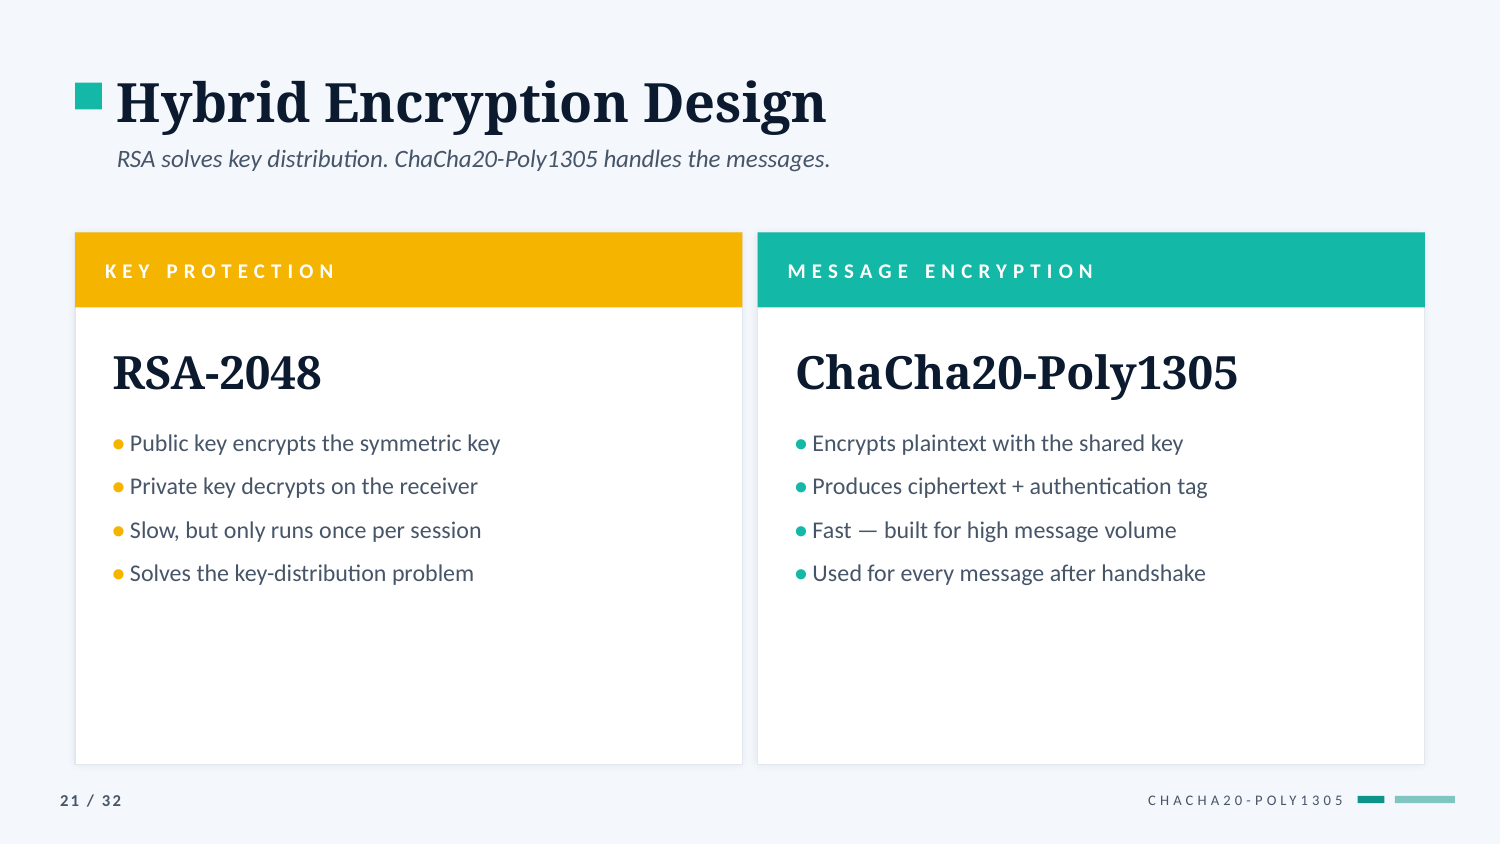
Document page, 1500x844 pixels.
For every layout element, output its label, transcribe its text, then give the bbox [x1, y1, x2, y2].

text_box 21 / 32 [59, 780, 210, 819]
text_box [1357, 795, 1385, 804]
text_box [1394, 795, 1455, 804]
text_box RSA solves key distribution. ChaCha20-Poly1305 handles the messages. [116, 142, 1422, 188]
text_box • Public key encrypts the symmetric key • Private key decrypts on the receiver • Slow, but only runs once per session • Solves the key-distribution problem [112, 427, 713, 750]
text_box RSA-2048 [112, 330, 713, 413]
text_box [75, 82, 102, 110]
text_box • Encrypts plaintext with the shared key • Produces ciphertext + authentication tag • Fast — built for high message volume • Used for every message after handshake [794, 427, 1395, 750]
text_box CHACHA20-POLY1305 [1050, 780, 1343, 819]
text_box KEY PROTECTION [105, 232, 713, 308]
text_box ChaCha20-Poly1305 [794, 330, 1395, 413]
text_box MESSAGE ENCRYPTION [787, 232, 1395, 308]
text_box Hybrid Encryption Design [116, 60, 1422, 142]
text_box [757, 232, 1425, 765]
text_box [75, 232, 743, 765]
